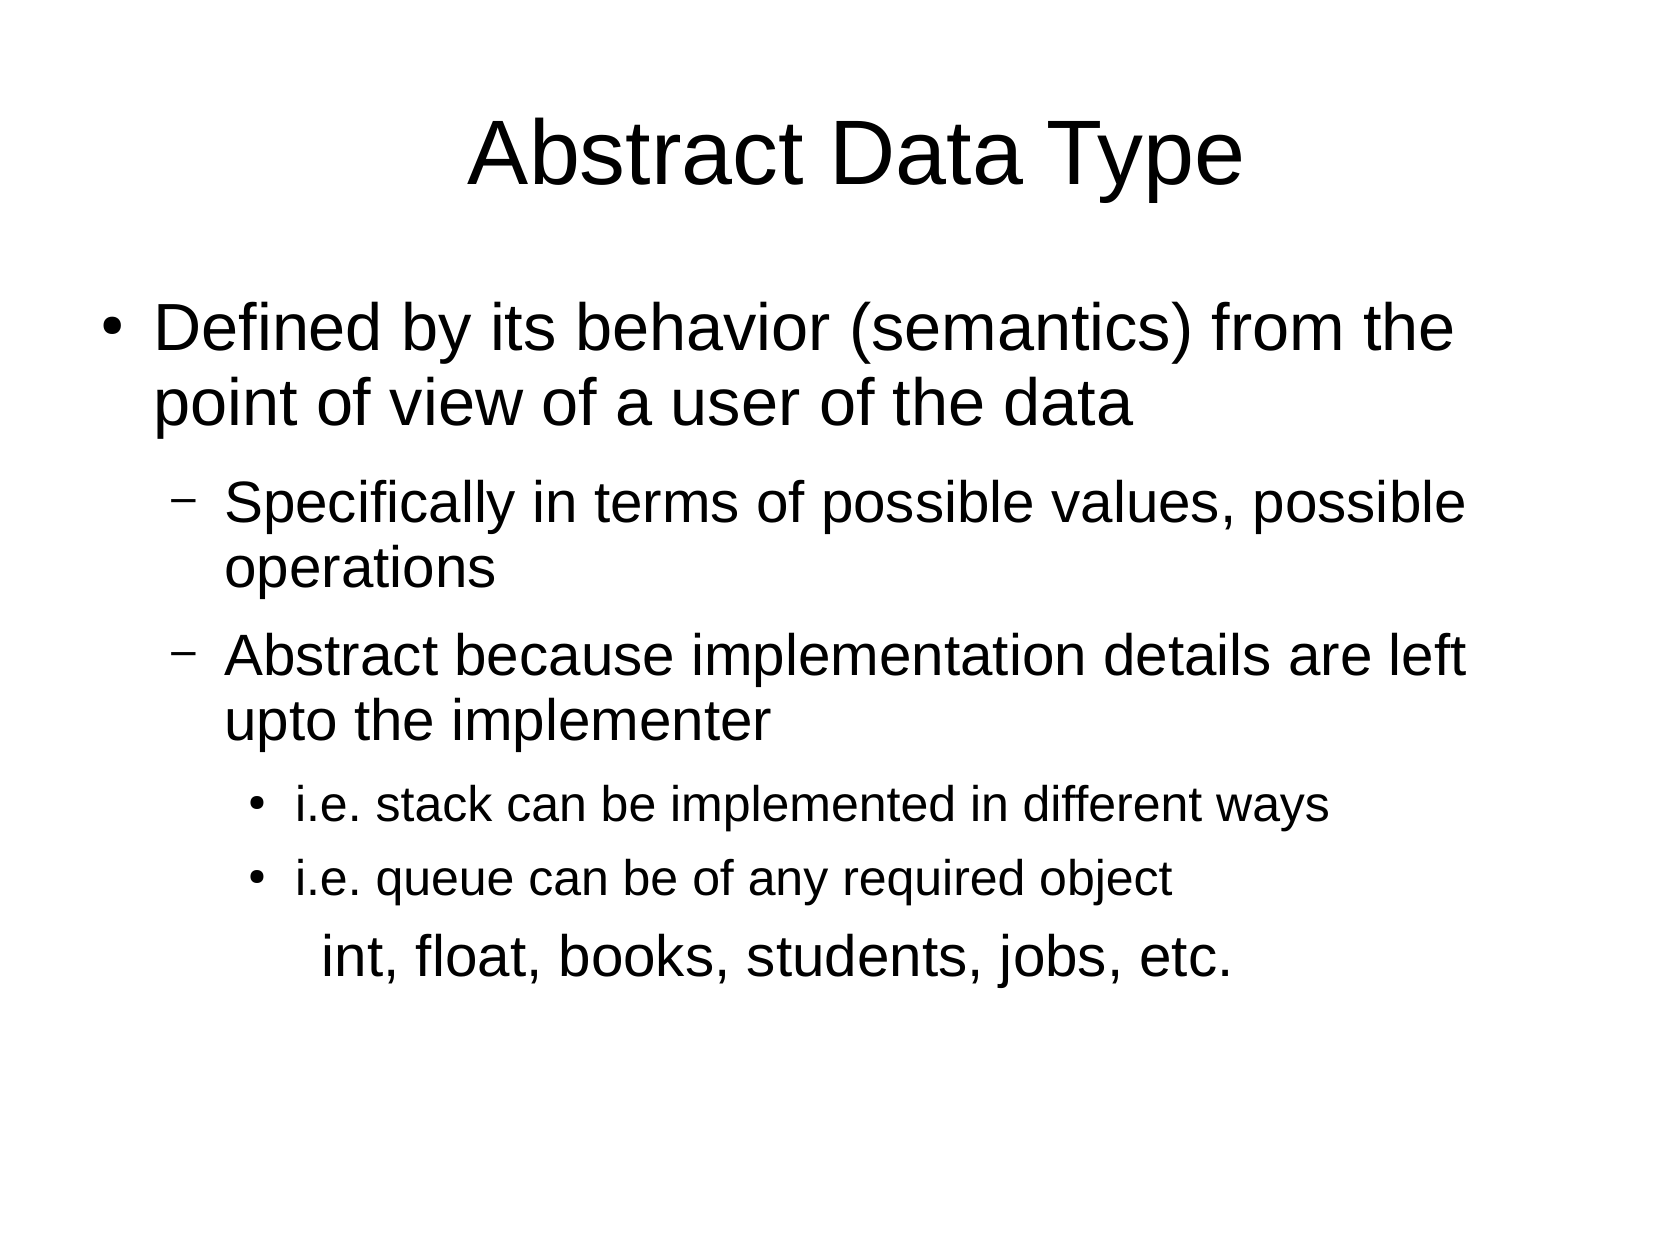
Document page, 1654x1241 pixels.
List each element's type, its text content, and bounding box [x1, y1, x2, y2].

list Defined by its behavior (semantics) from the point of view of a user of the data Specifically in terms of possible values, possible operations Abstract because implementation details are left upto the implementer i.e. stack can be implemented in different ways i.e. queue can be of any required object int, float, books, students, jobs, etc. [82, 290, 1571, 1010]
title Abstract Data Type [82, 49, 1571, 257]
